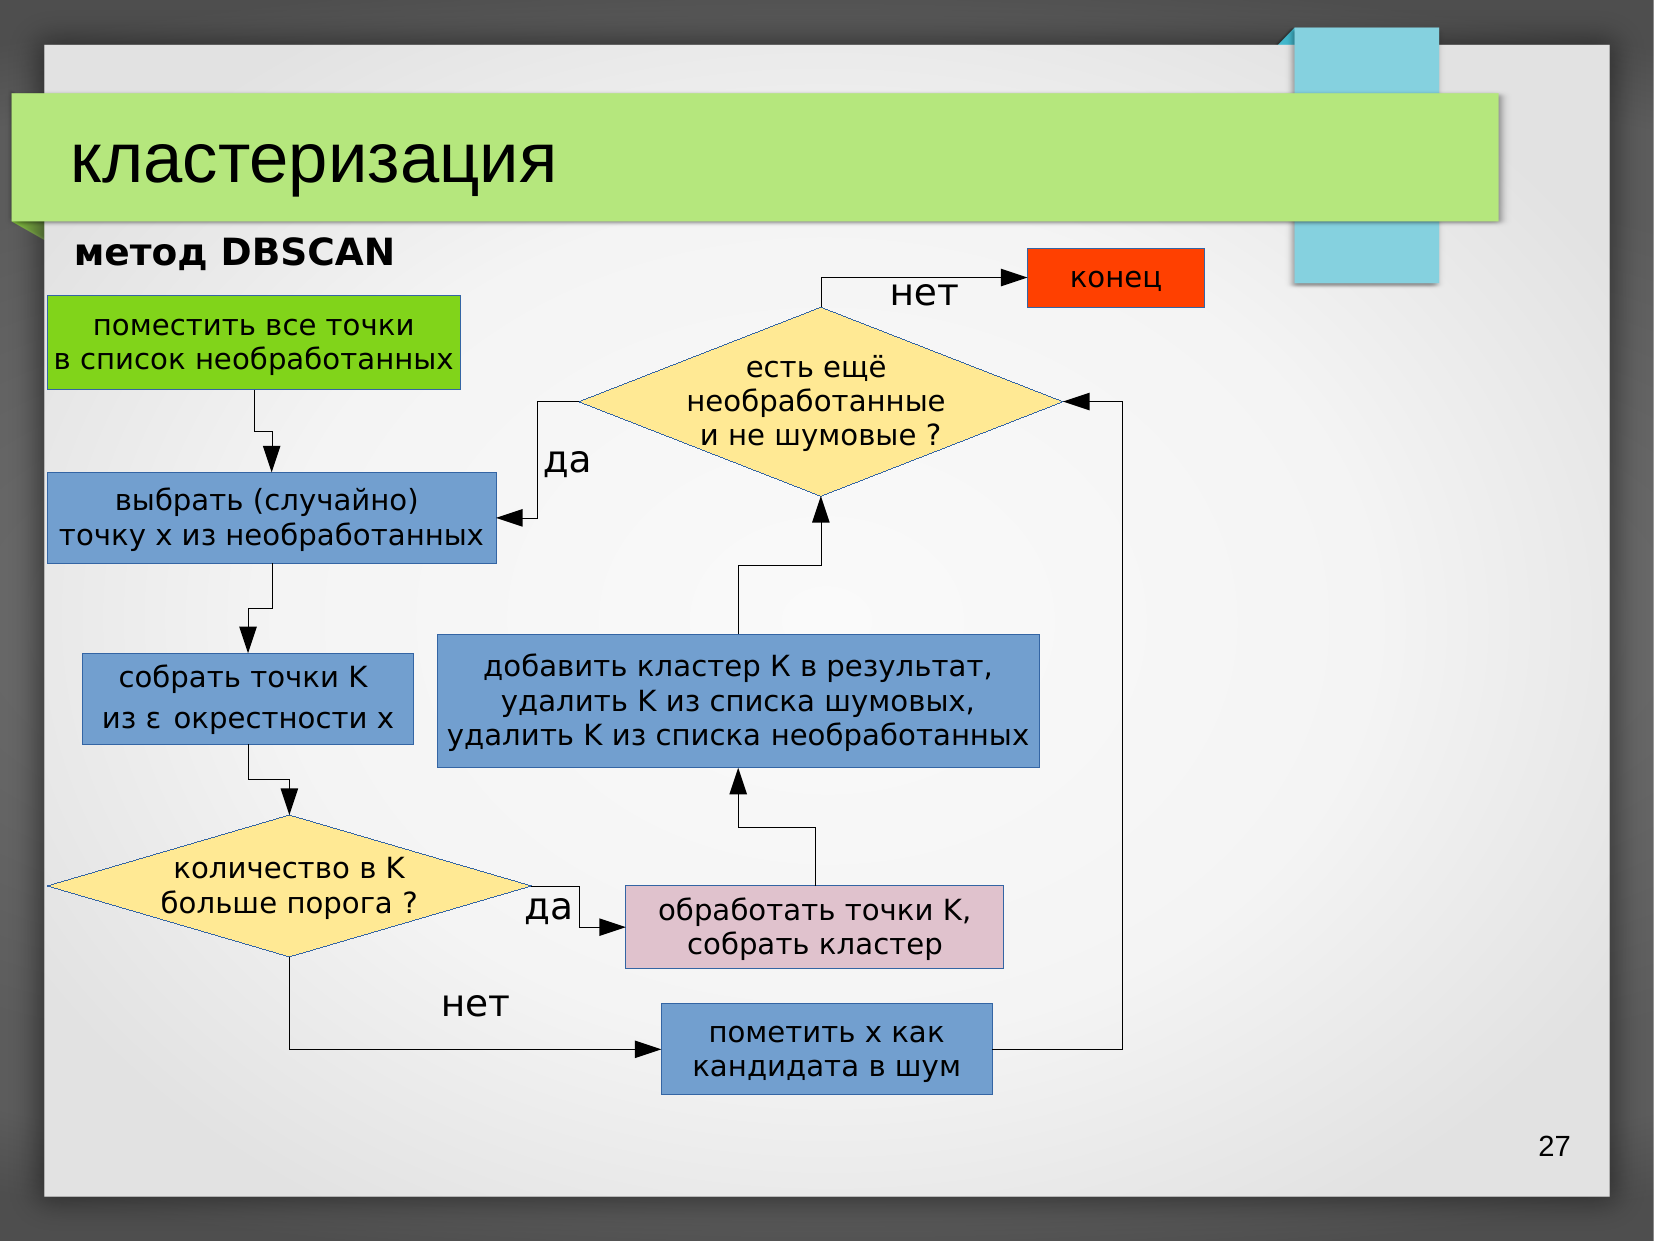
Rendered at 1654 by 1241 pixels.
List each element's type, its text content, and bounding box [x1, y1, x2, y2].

text_box есть ещё необработанные и не шумовые ? [579, 307, 1062, 496]
text_box метод DBSCAN [59, 223, 544, 308]
picture [0, 0, 1654, 1241]
text_box пометить х как кандидата в шум [661, 1003, 993, 1095]
text_box поместить все точки в список необработанных [47, 295, 461, 390]
title кластеризация [70, 118, 1205, 199]
text_box конец [1027, 248, 1205, 308]
text_box добавить кластер К в результат, удалить K из списка шумовых, удалить K из списка необработанных [437, 634, 1040, 768]
text_box обработать точки K, собрать кластер [625, 885, 1004, 969]
text_box количество в K больше порога ? [47, 815, 532, 957]
text_box собрать точки K из ε окрестности х [82, 653, 414, 745]
text_box выбрать (случайно) точку х из необработанных [47, 472, 497, 564]
